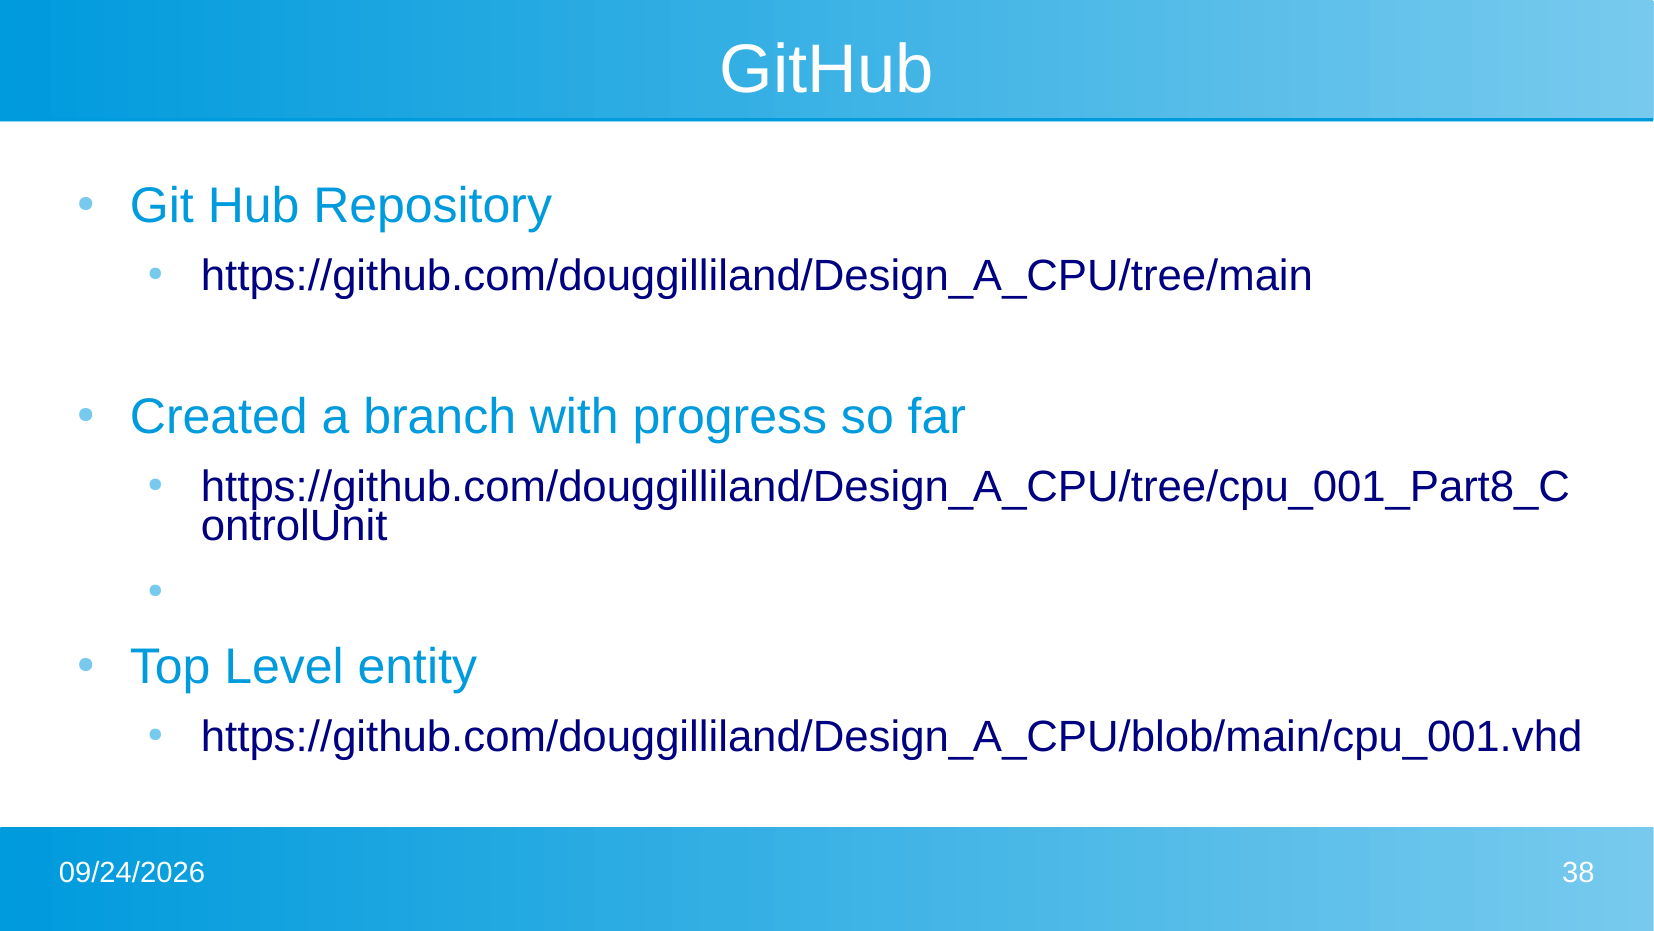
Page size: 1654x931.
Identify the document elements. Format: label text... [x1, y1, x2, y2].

list Git Hub Repository https://github.com/douggilliland/Design_A_CPU/tree/main Created a branch with progress so far https://github.com/douggilliland/Design_A_CPU/tree/cpu_001_Part8_ControlUnit Top Level entity https://github.com/douggilliland/Design_A_CPU/blob/main/cpu_001.vhd [59, 177, 1595, 768]
title GitHub [59, 29, 1595, 108]
